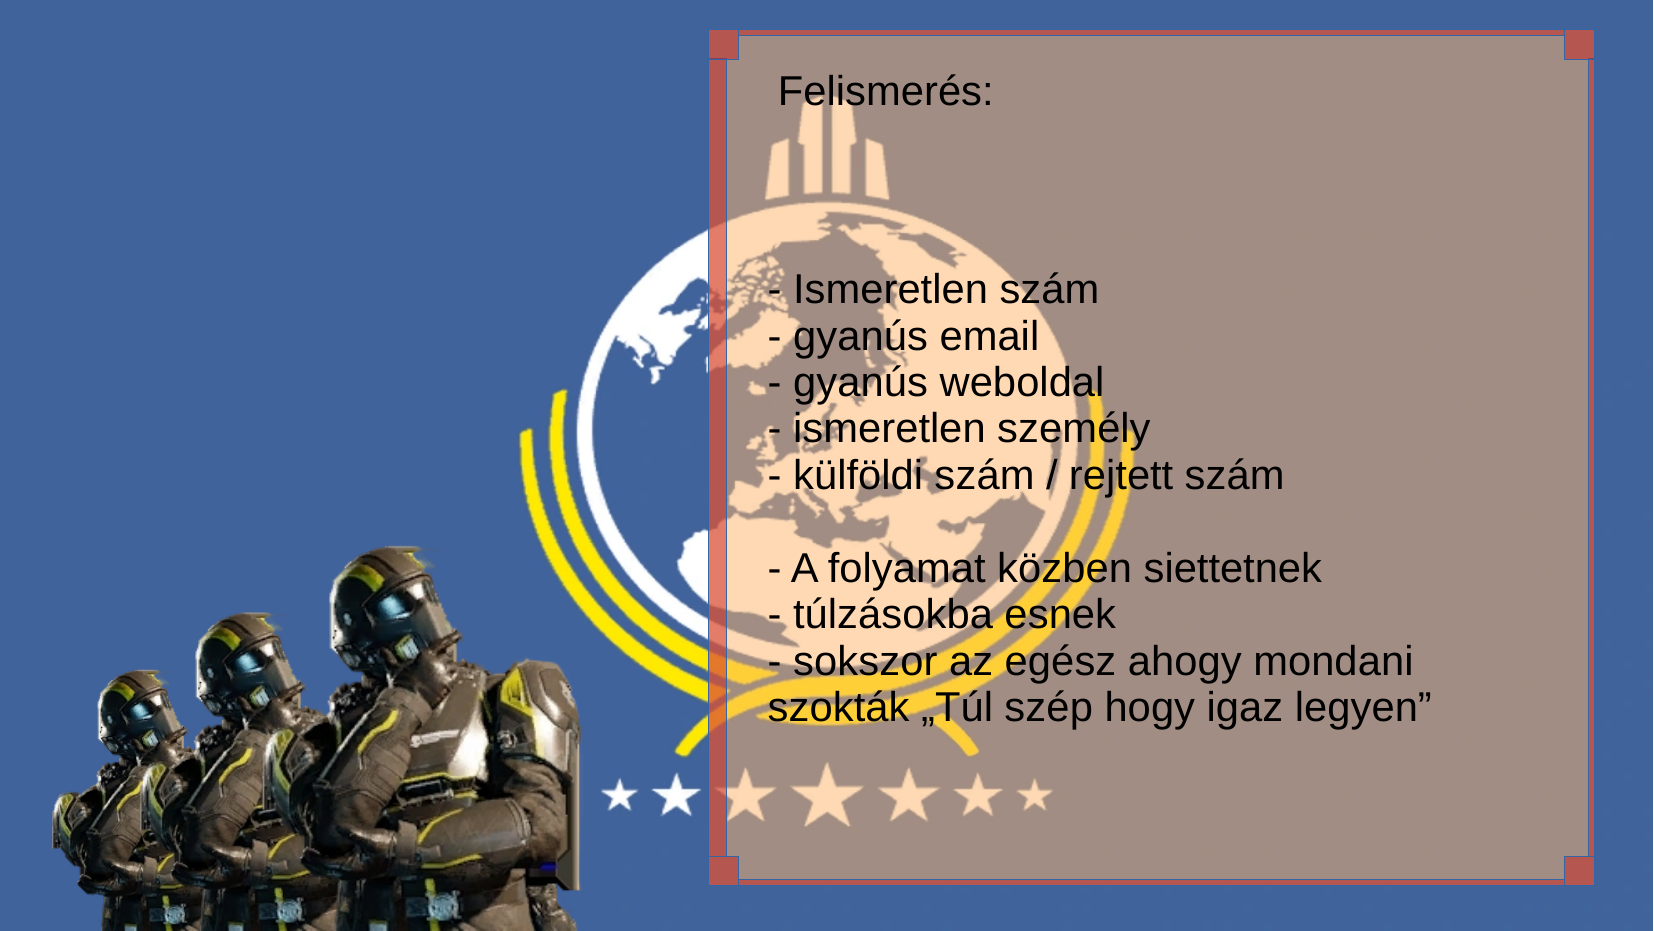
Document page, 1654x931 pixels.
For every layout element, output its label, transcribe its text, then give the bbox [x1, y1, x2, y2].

picture [0, 0, 1653, 931]
title Felismerés: [738, 59, 1034, 123]
text_box [708, 29, 1595, 886]
title - Ismeretlen szám - gyanús email - gyanús weboldal - ismeretlen személy - külföldi szám / rejtett szám - A folyamat közben siettetnek - túlzásokba esnek - sokszor az egész ahogy mondani szokták „Túl szép hogy igaz legyen” [767, 265, 1565, 827]
